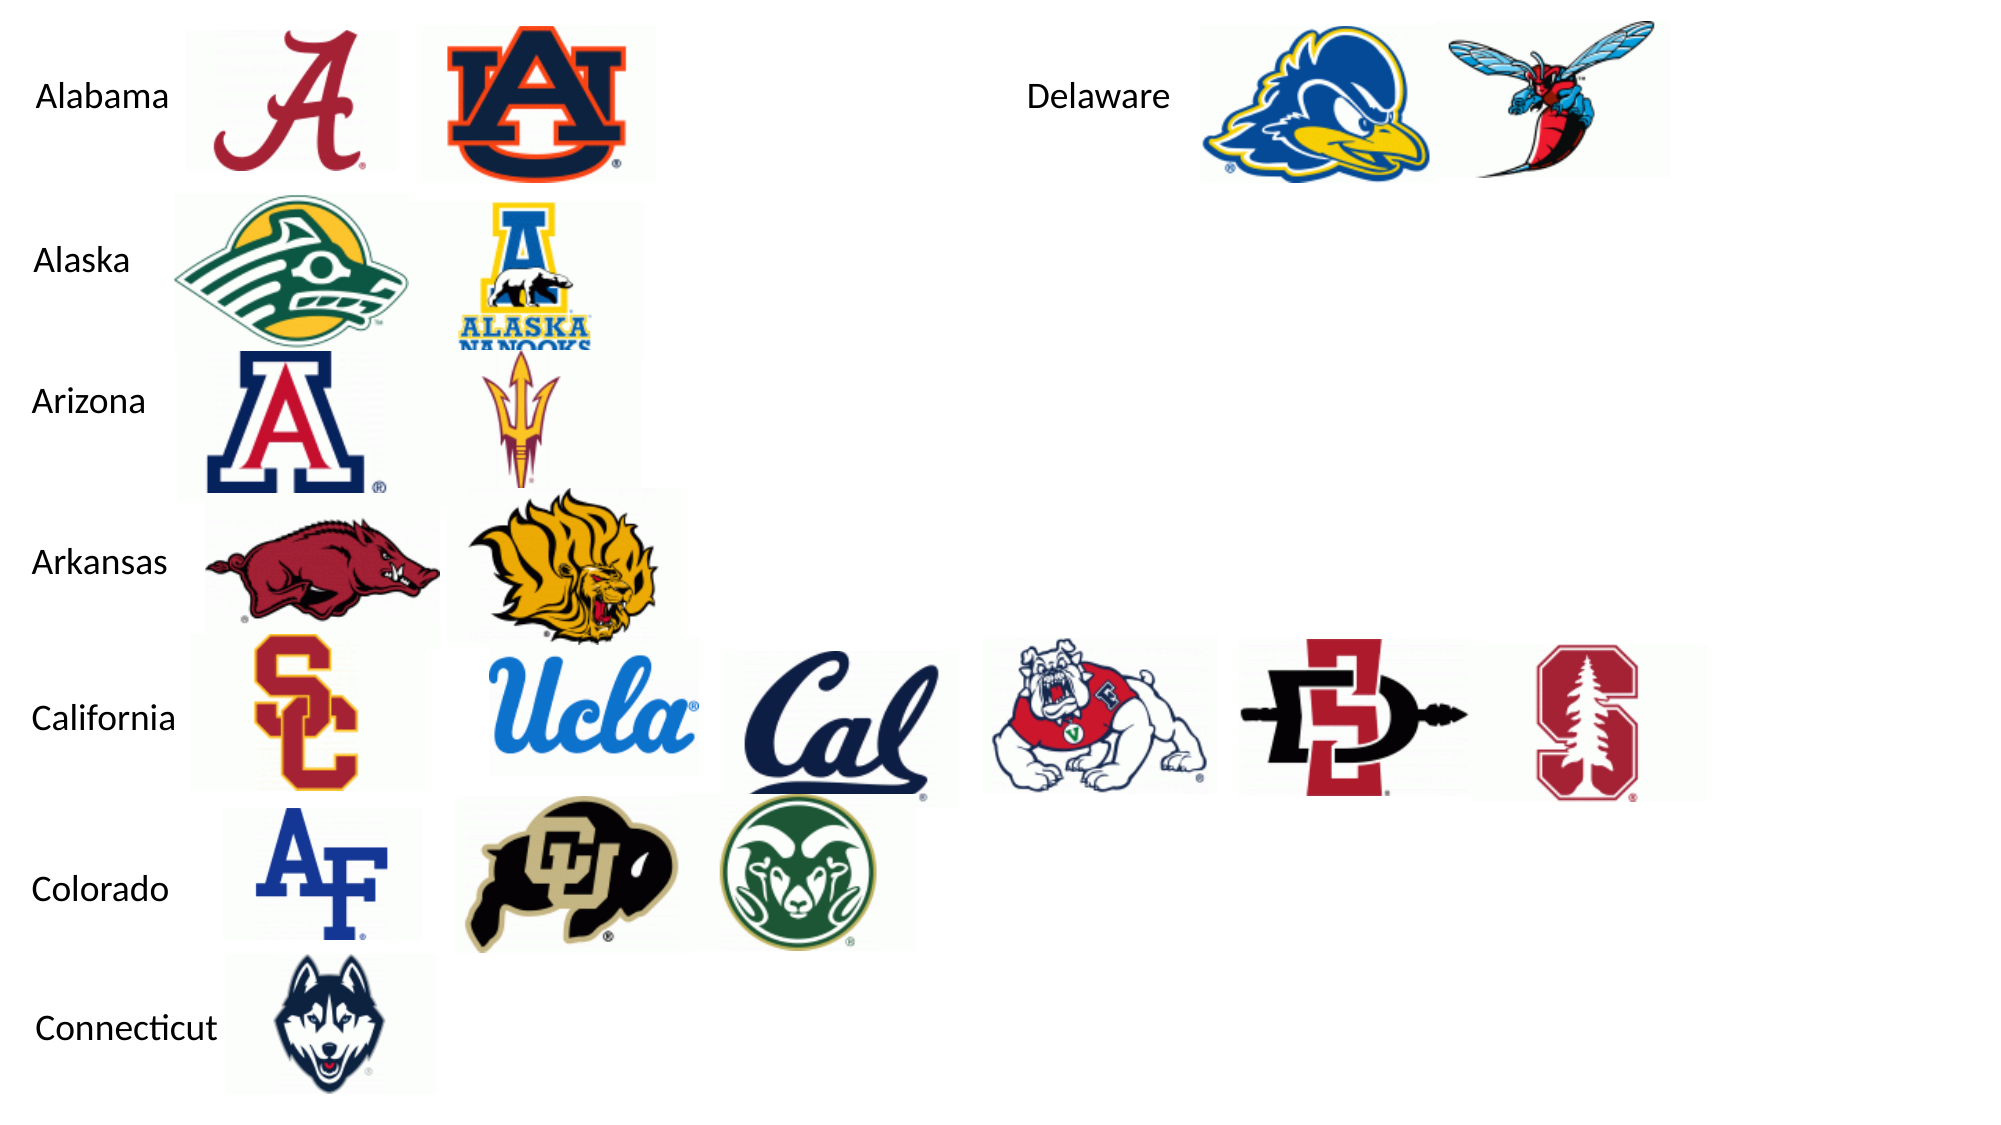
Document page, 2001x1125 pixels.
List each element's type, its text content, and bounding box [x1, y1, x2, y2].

text_box Delaware [1012, 63, 1200, 124]
text_box Arizona [16, 368, 178, 429]
picture [421, 26, 656, 184]
text_box Alabama [20, 63, 186, 124]
picture [1238, 639, 1707, 802]
picture [1200, 21, 1670, 184]
text_box California [16, 685, 190, 746]
picture [186, 30, 397, 171]
text_box Arkansas [16, 529, 205, 590]
picture [456, 651, 959, 953]
picture [223, 808, 422, 940]
picture [174, 194, 699, 791]
text_box Colorado [16, 856, 223, 917]
picture [226, 954, 436, 1094]
text_box Alaska [18, 228, 174, 288]
text_box Connecticut [20, 995, 273, 1055]
picture [983, 637, 1218, 794]
